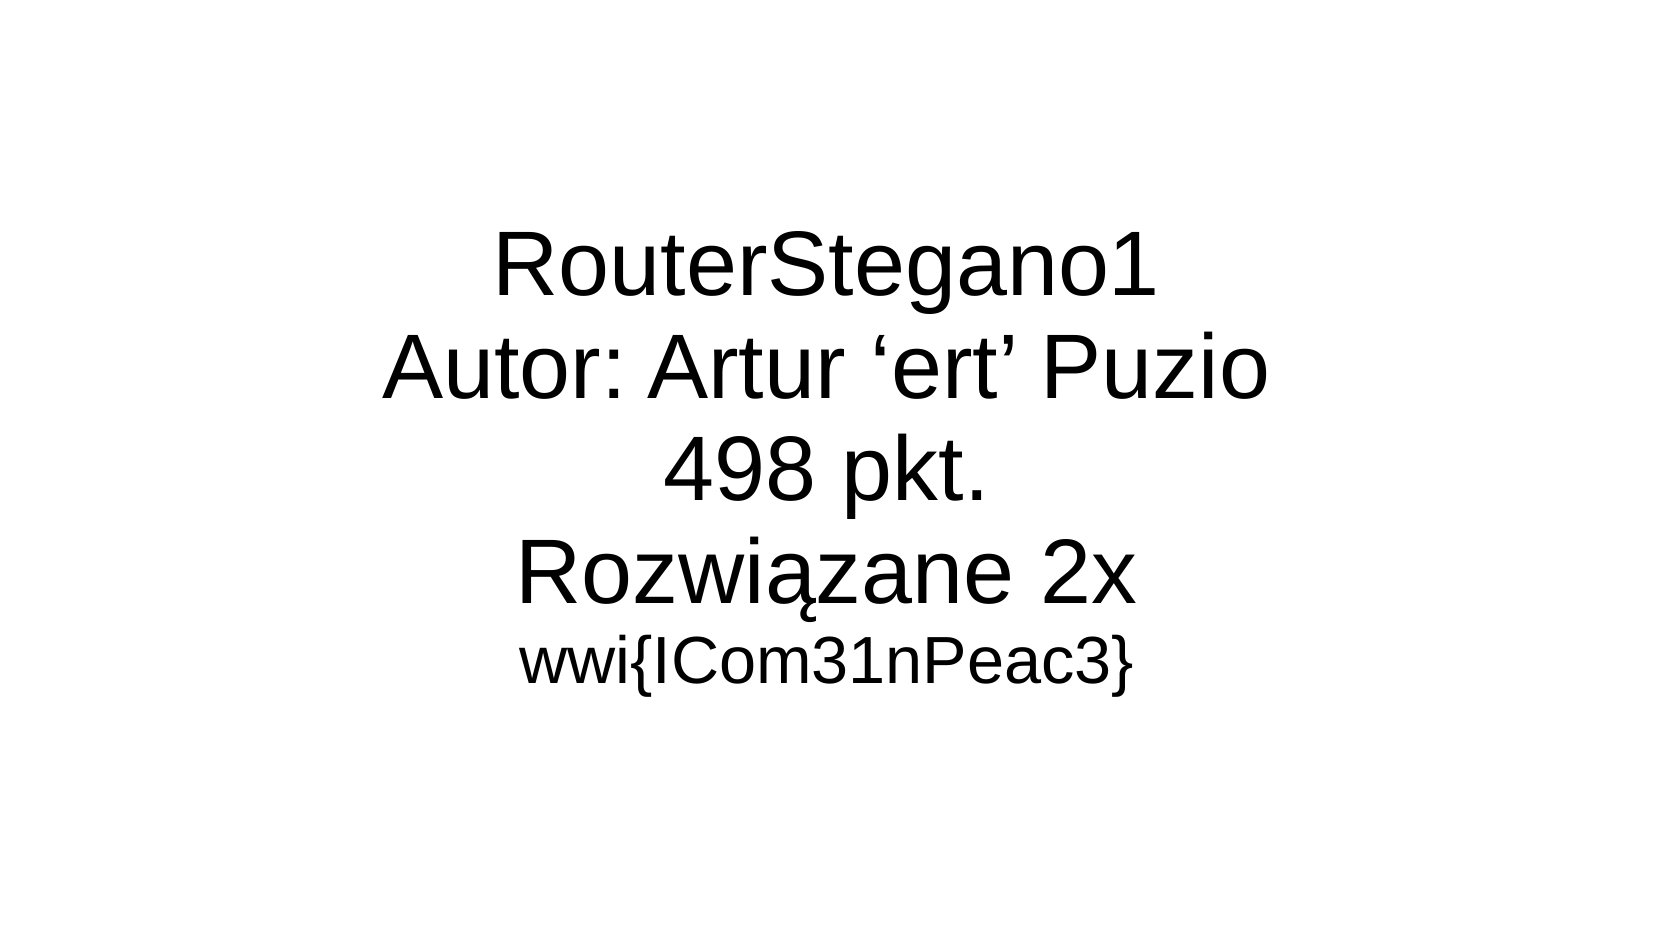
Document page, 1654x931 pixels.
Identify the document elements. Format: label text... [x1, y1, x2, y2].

subtitle RouterStegano1 Autor: Artur ‘ert’ Puzio 498 pkt. Rozwiązane 2x wwi{ICom31nPeac3} [82, 95, 1571, 815]
